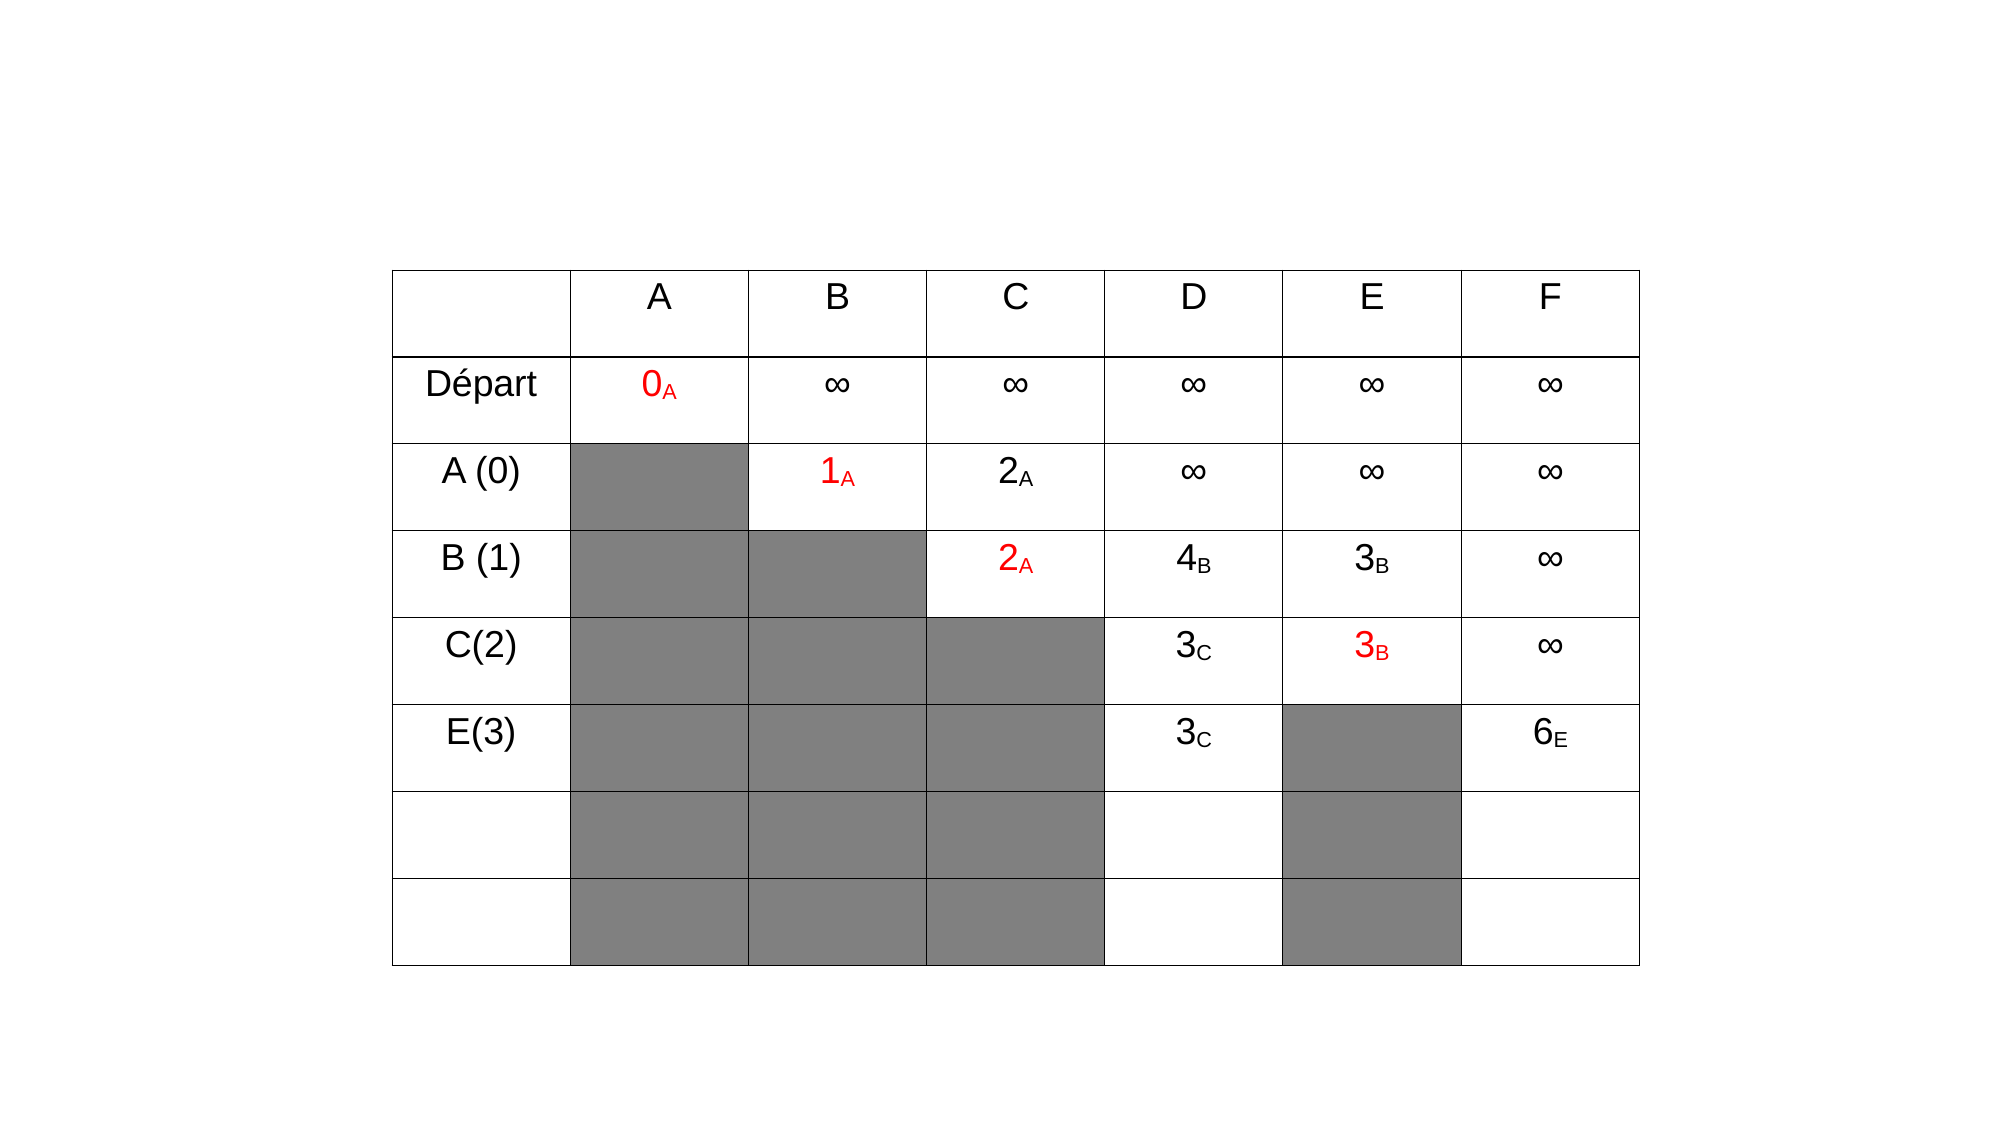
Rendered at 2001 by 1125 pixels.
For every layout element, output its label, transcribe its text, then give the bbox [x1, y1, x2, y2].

table_cell [1105, 792, 1282, 878]
table_cell ∞ [1283, 444, 1461, 530]
table_cell 3B [1283, 531, 1461, 617]
table_cell [571, 705, 748, 791]
table_cell [1462, 879, 1639, 965]
table_header E [1283, 271, 1461, 356]
table_cell ∞ [927, 358, 1104, 443]
table_cell 1A [749, 444, 926, 530]
table_cell 3B [1283, 618, 1461, 704]
table_header A [571, 271, 748, 356]
table_cell C(2) [393, 618, 570, 704]
table_cell ∞ [1105, 358, 1282, 443]
table_cell 4B [1105, 531, 1282, 617]
table_cell [749, 531, 926, 617]
table_cell [749, 705, 926, 791]
table_cell [393, 879, 570, 965]
table_cell 3C [1105, 618, 1282, 704]
table_cell [927, 705, 1104, 791]
table_cell ∞ [1462, 531, 1639, 617]
table_cell B (1) [393, 531, 570, 617]
table_cell [1105, 879, 1282, 965]
table_cell [927, 792, 1104, 878]
table_cell ∞ [749, 358, 926, 443]
table_cell [749, 792, 926, 878]
table_cell [749, 879, 926, 965]
table_header C [927, 271, 1104, 356]
table_cell ∞ [1283, 358, 1461, 443]
table_cell [1462, 792, 1639, 878]
table_cell ∞ [1462, 444, 1639, 530]
table_cell 2A [927, 531, 1104, 617]
table_header D [1105, 271, 1282, 356]
table_cell [1283, 705, 1461, 791]
table_header [393, 271, 570, 356]
table_cell 3C [1105, 705, 1282, 791]
table_cell [1283, 879, 1461, 965]
table_header F [1462, 271, 1639, 356]
table_cell [571, 792, 748, 878]
table_header B [749, 271, 926, 356]
table_cell Départ [393, 358, 570, 443]
table_cell [571, 444, 748, 530]
table_cell [1283, 792, 1461, 878]
table_cell 6E [1462, 705, 1639, 791]
table_cell [927, 618, 1104, 704]
table_cell [393, 792, 570, 878]
table_cell [927, 879, 1104, 965]
table_cell A (0) [393, 444, 570, 530]
table_cell [749, 618, 926, 704]
table_cell E(3) [393, 705, 570, 791]
table_cell ∞ [1462, 358, 1639, 443]
table_cell ∞ [1105, 444, 1282, 530]
table_cell 0A [571, 358, 748, 443]
table_cell 2A [927, 444, 1104, 530]
table_cell [571, 531, 748, 617]
table_cell [571, 618, 748, 704]
table_cell [571, 879, 748, 965]
table_cell ∞ [1462, 618, 1639, 704]
